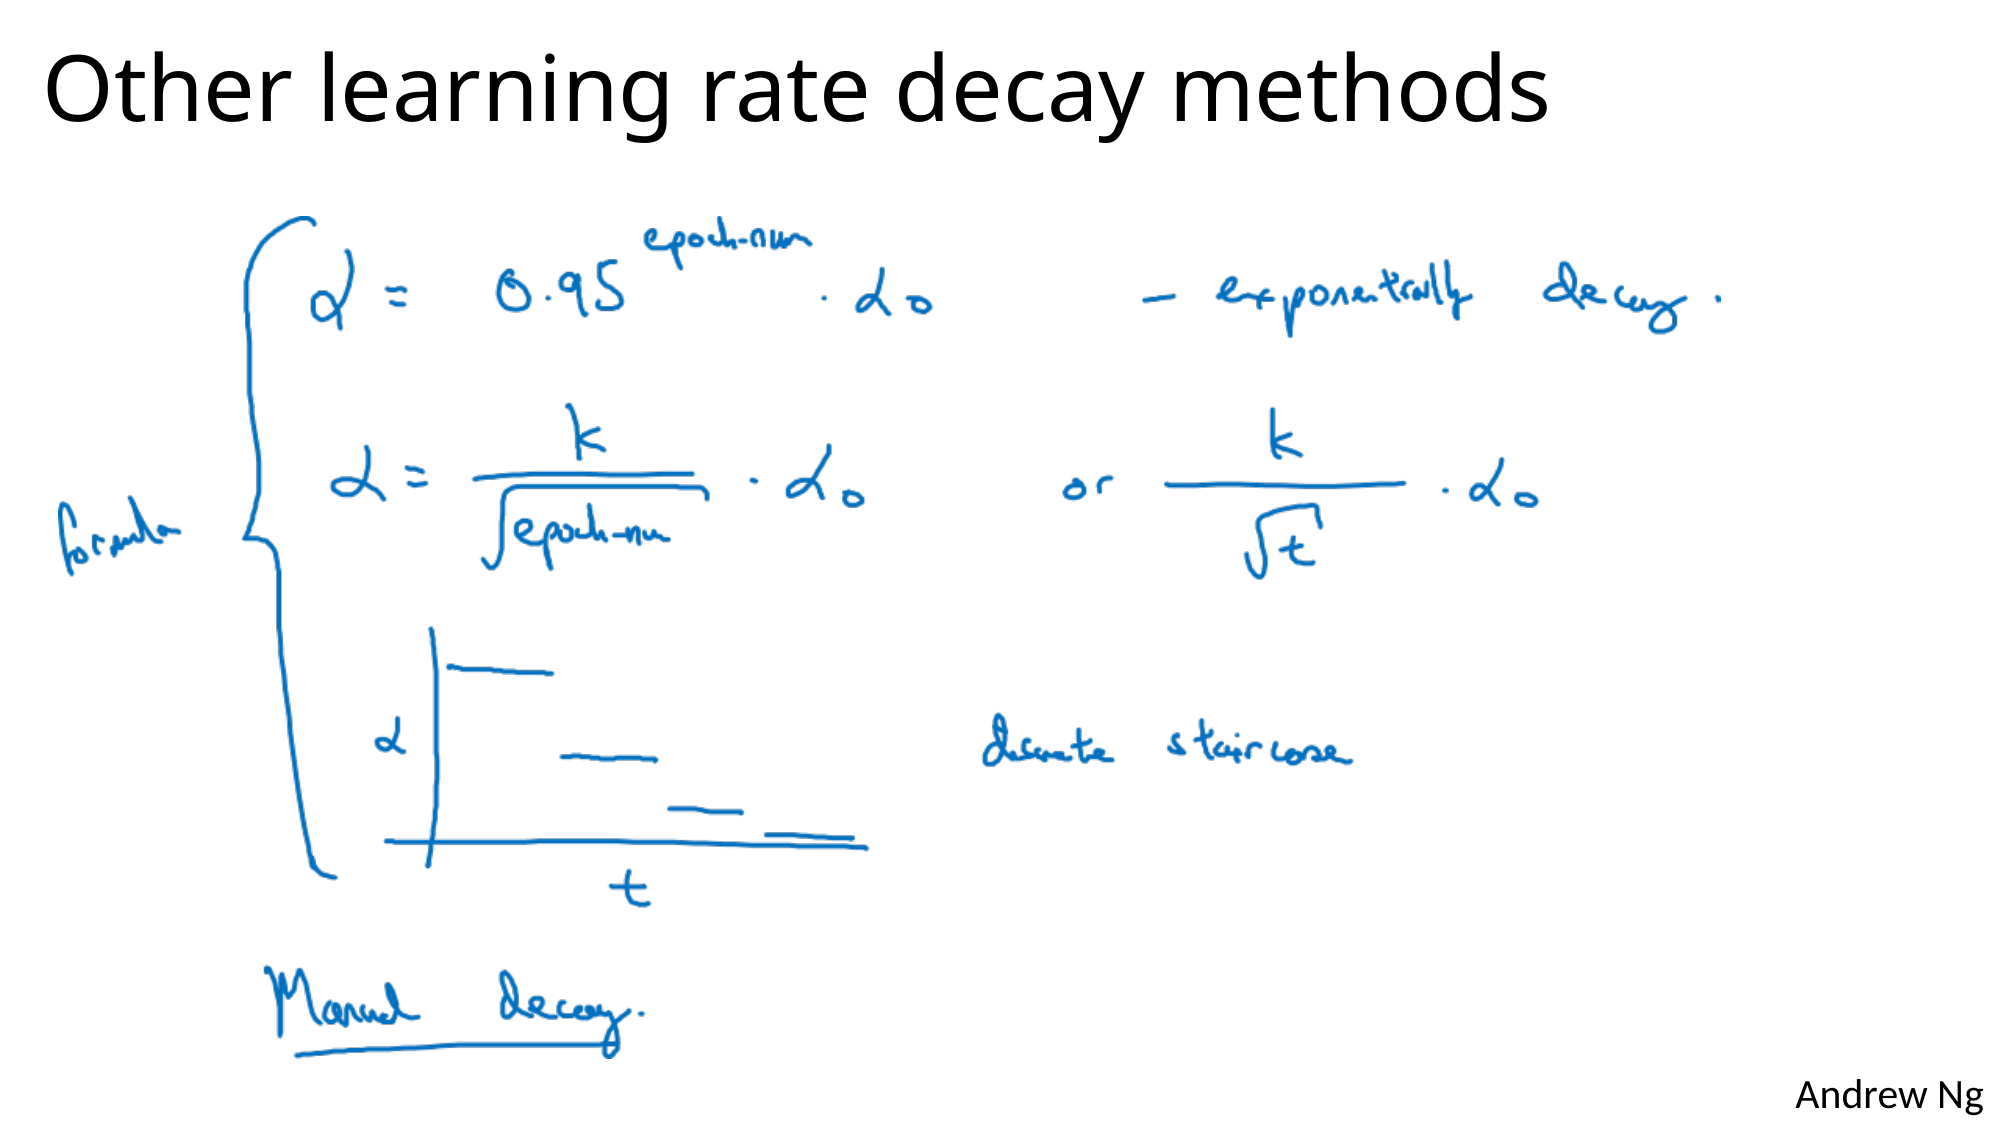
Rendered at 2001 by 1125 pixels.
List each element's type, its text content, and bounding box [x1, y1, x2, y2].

title Other learning rate decay methods [27, 35, 1868, 253]
picture [58, 216, 1721, 1059]
